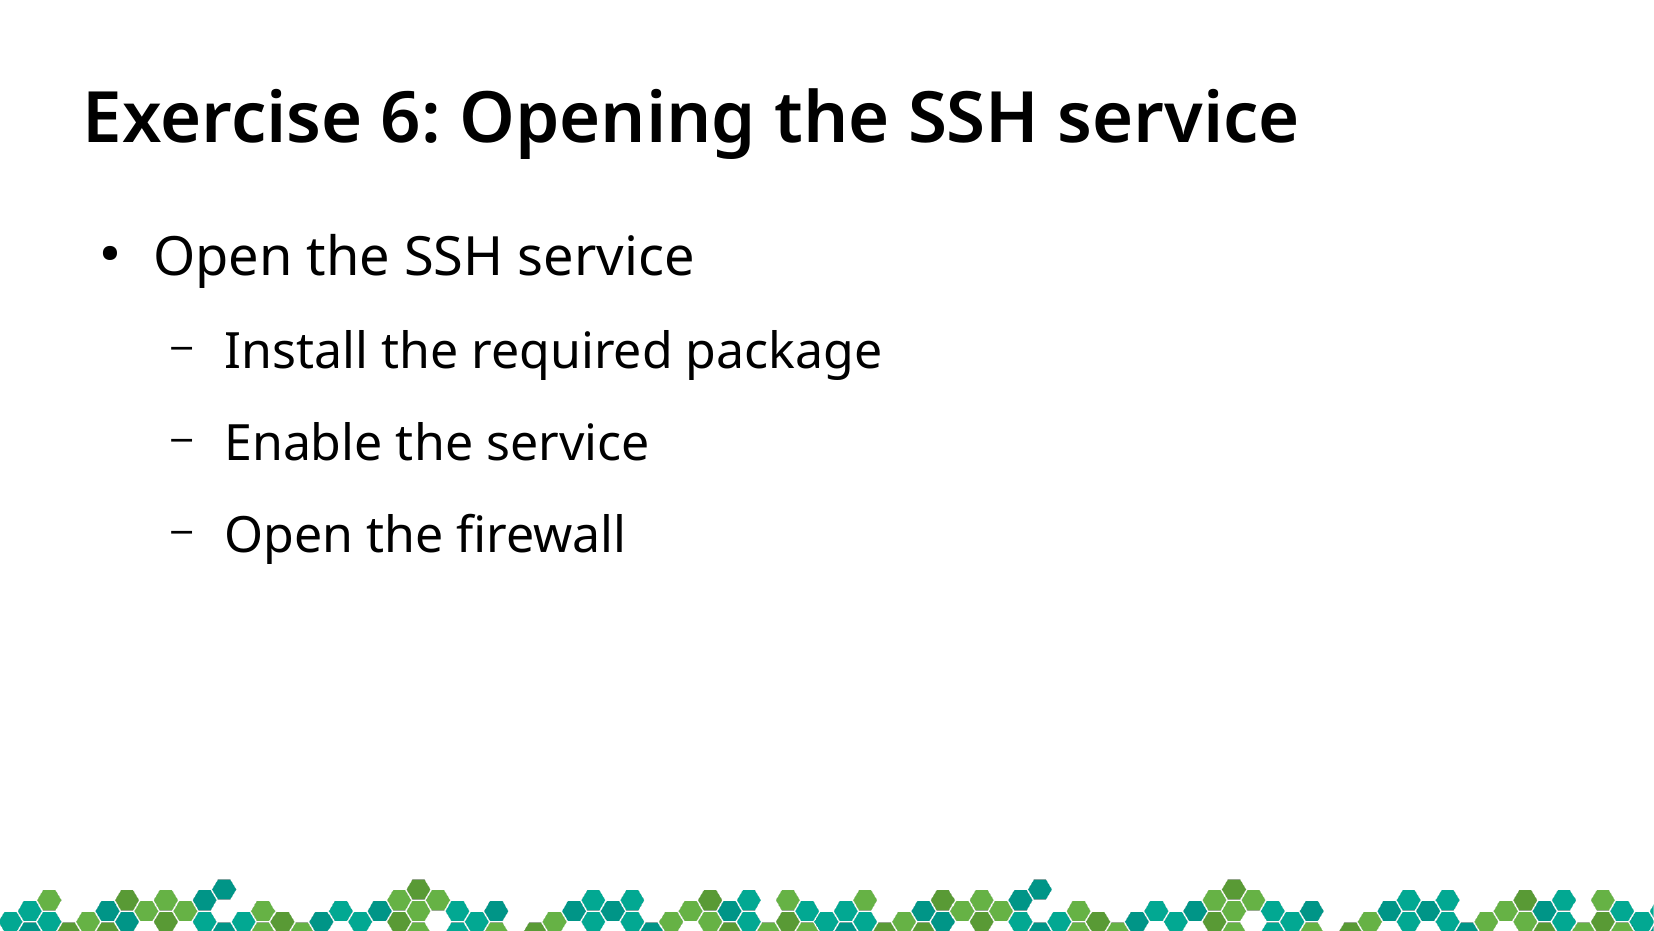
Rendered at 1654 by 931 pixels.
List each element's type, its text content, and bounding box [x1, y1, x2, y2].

list Open the SSH service Install the required package Enable the service Open the firewall [82, 217, 1571, 758]
title Exercise 6: Opening the SSH service [82, 37, 1571, 193]
picture [0, 871, 1654, 931]
